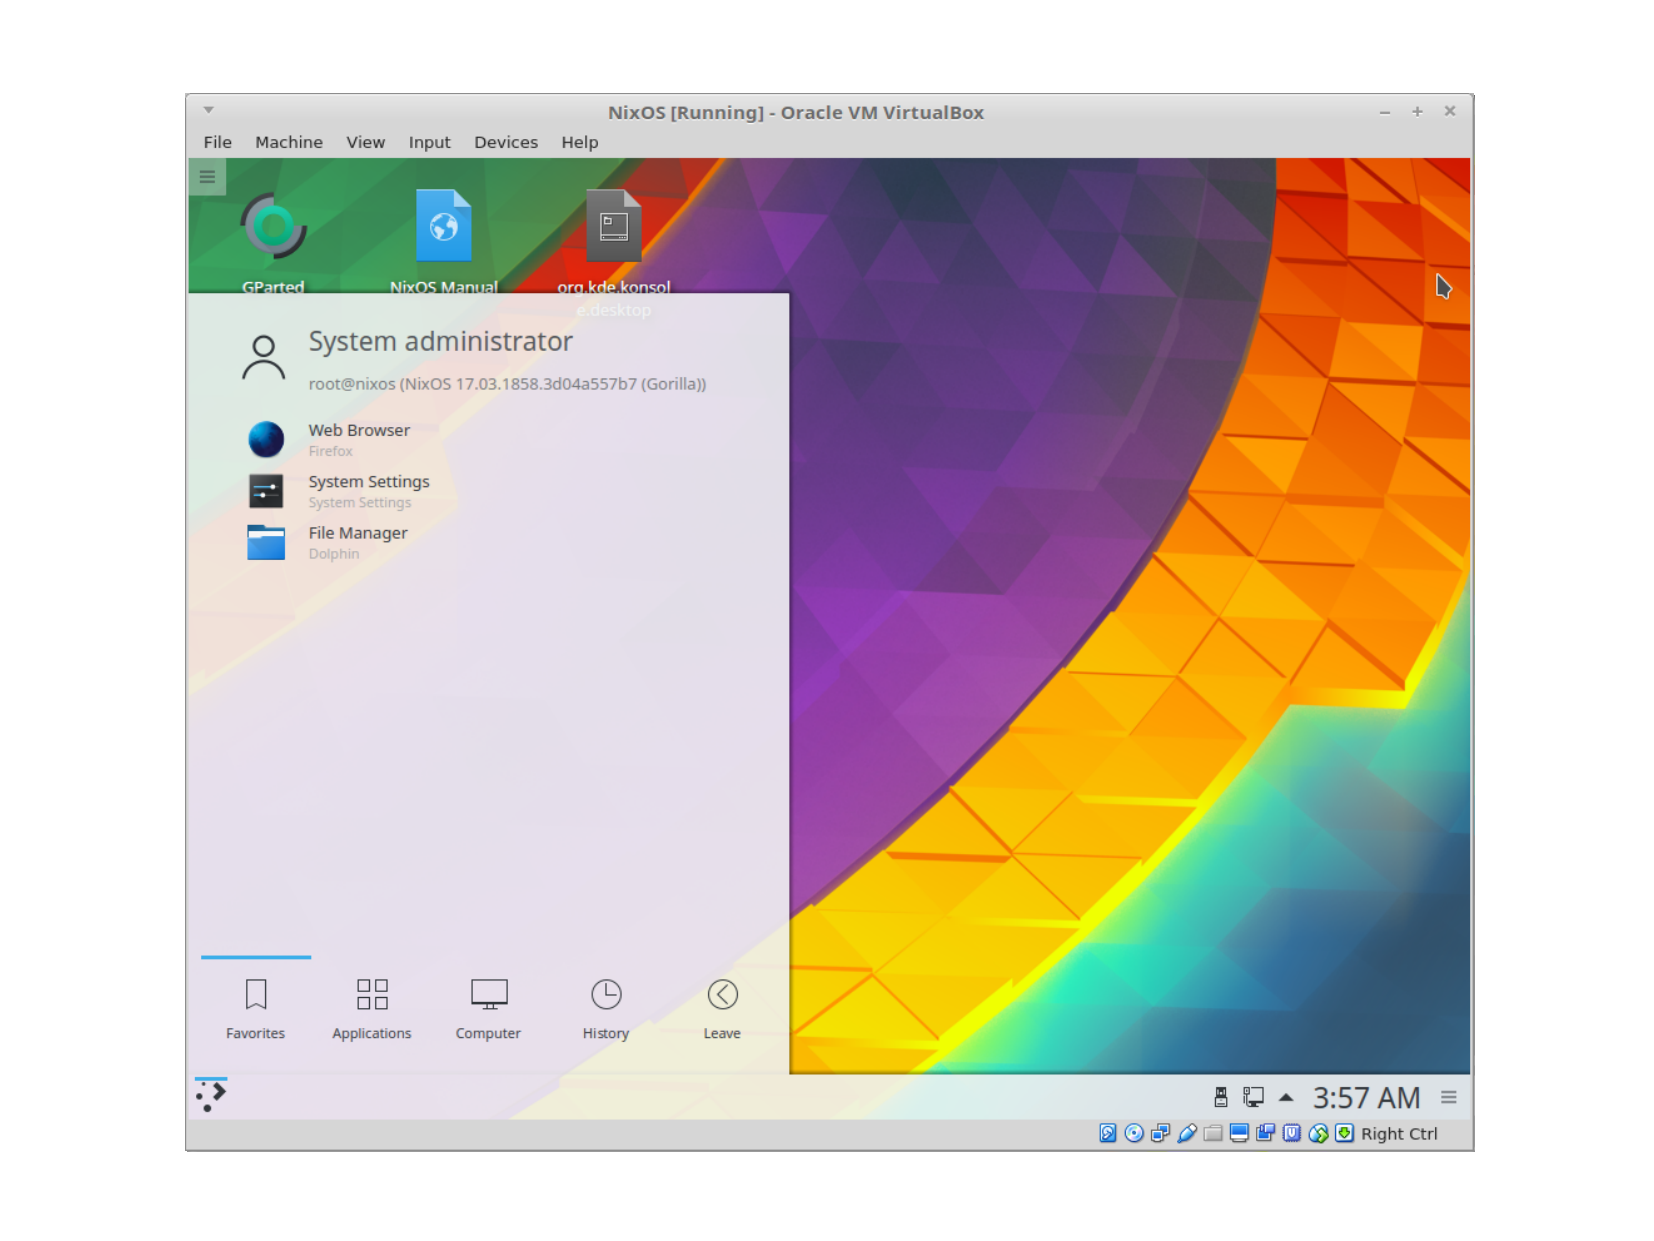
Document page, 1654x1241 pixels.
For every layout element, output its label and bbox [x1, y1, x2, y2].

picture [185, 93, 1475, 1152]
